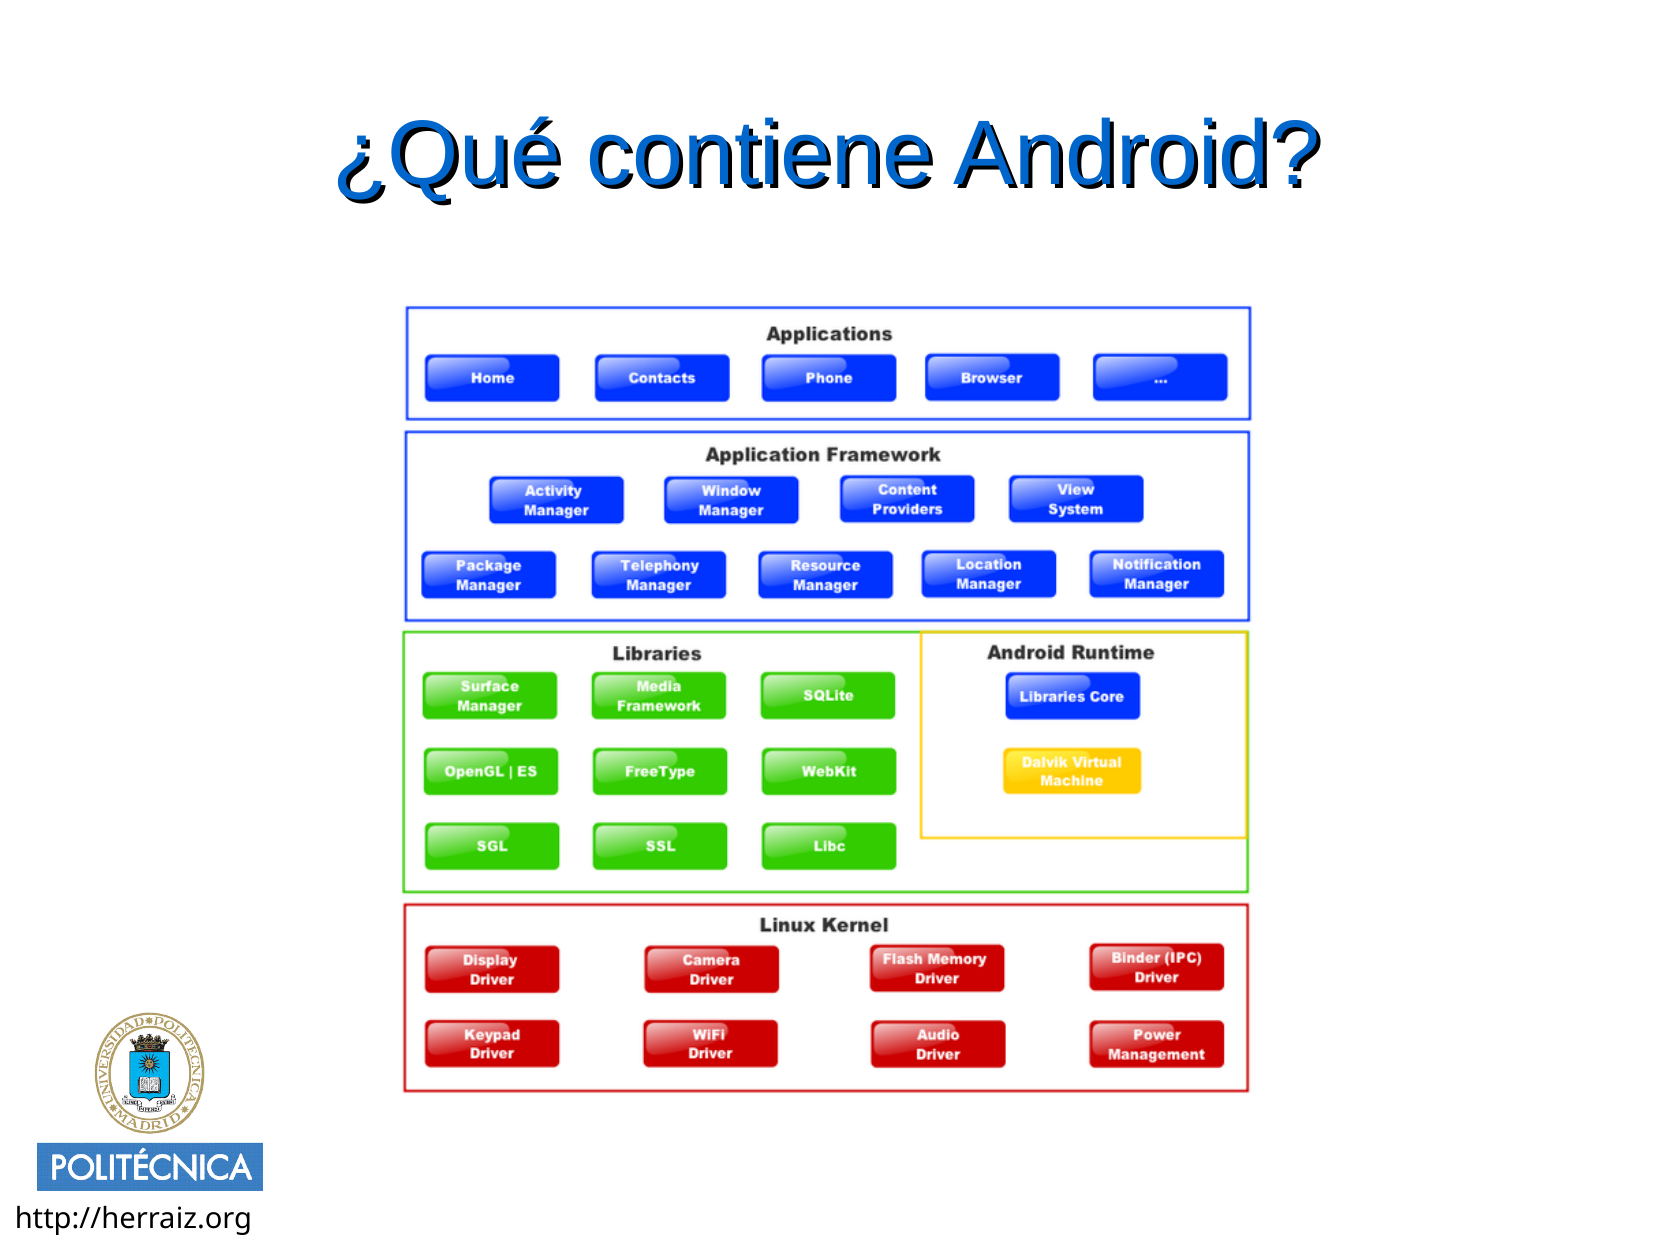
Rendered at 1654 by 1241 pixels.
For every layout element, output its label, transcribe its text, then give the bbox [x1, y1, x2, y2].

picture [37, 1012, 263, 1191]
title ¿Qué contiene Android? [82, 49, 1571, 257]
picture [386, 290, 1268, 1109]
